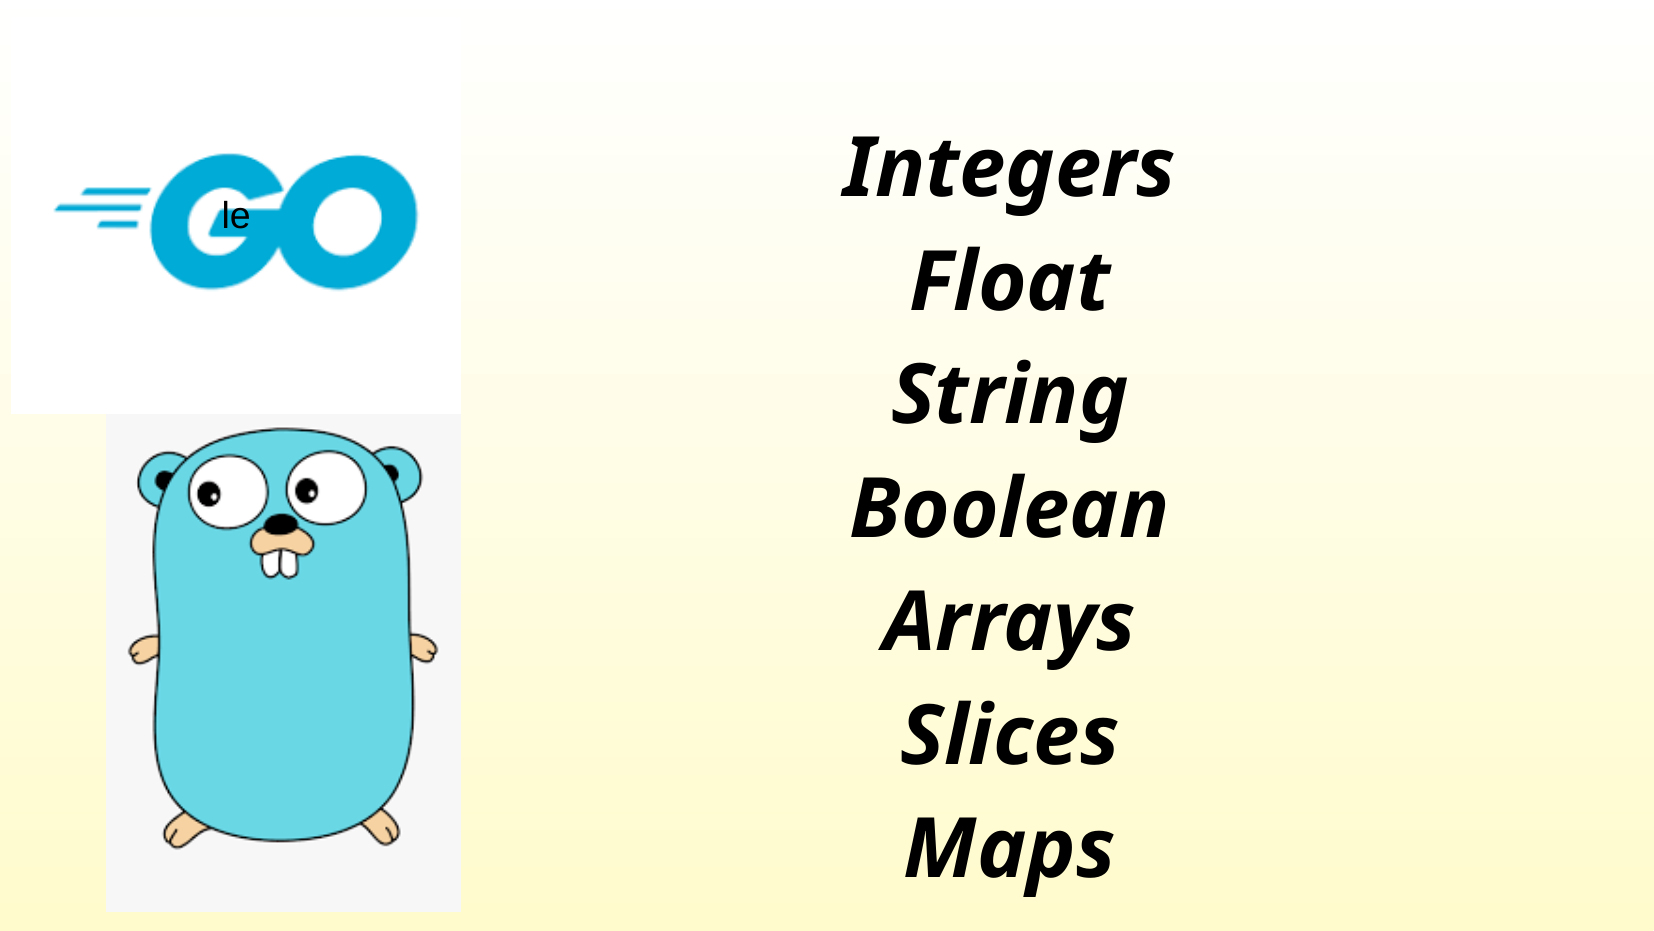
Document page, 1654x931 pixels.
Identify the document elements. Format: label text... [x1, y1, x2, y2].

text_box Integers Float String Boolean Arrays Slices Maps [767, 100, 1252, 815]
picture [11, 17, 461, 913]
